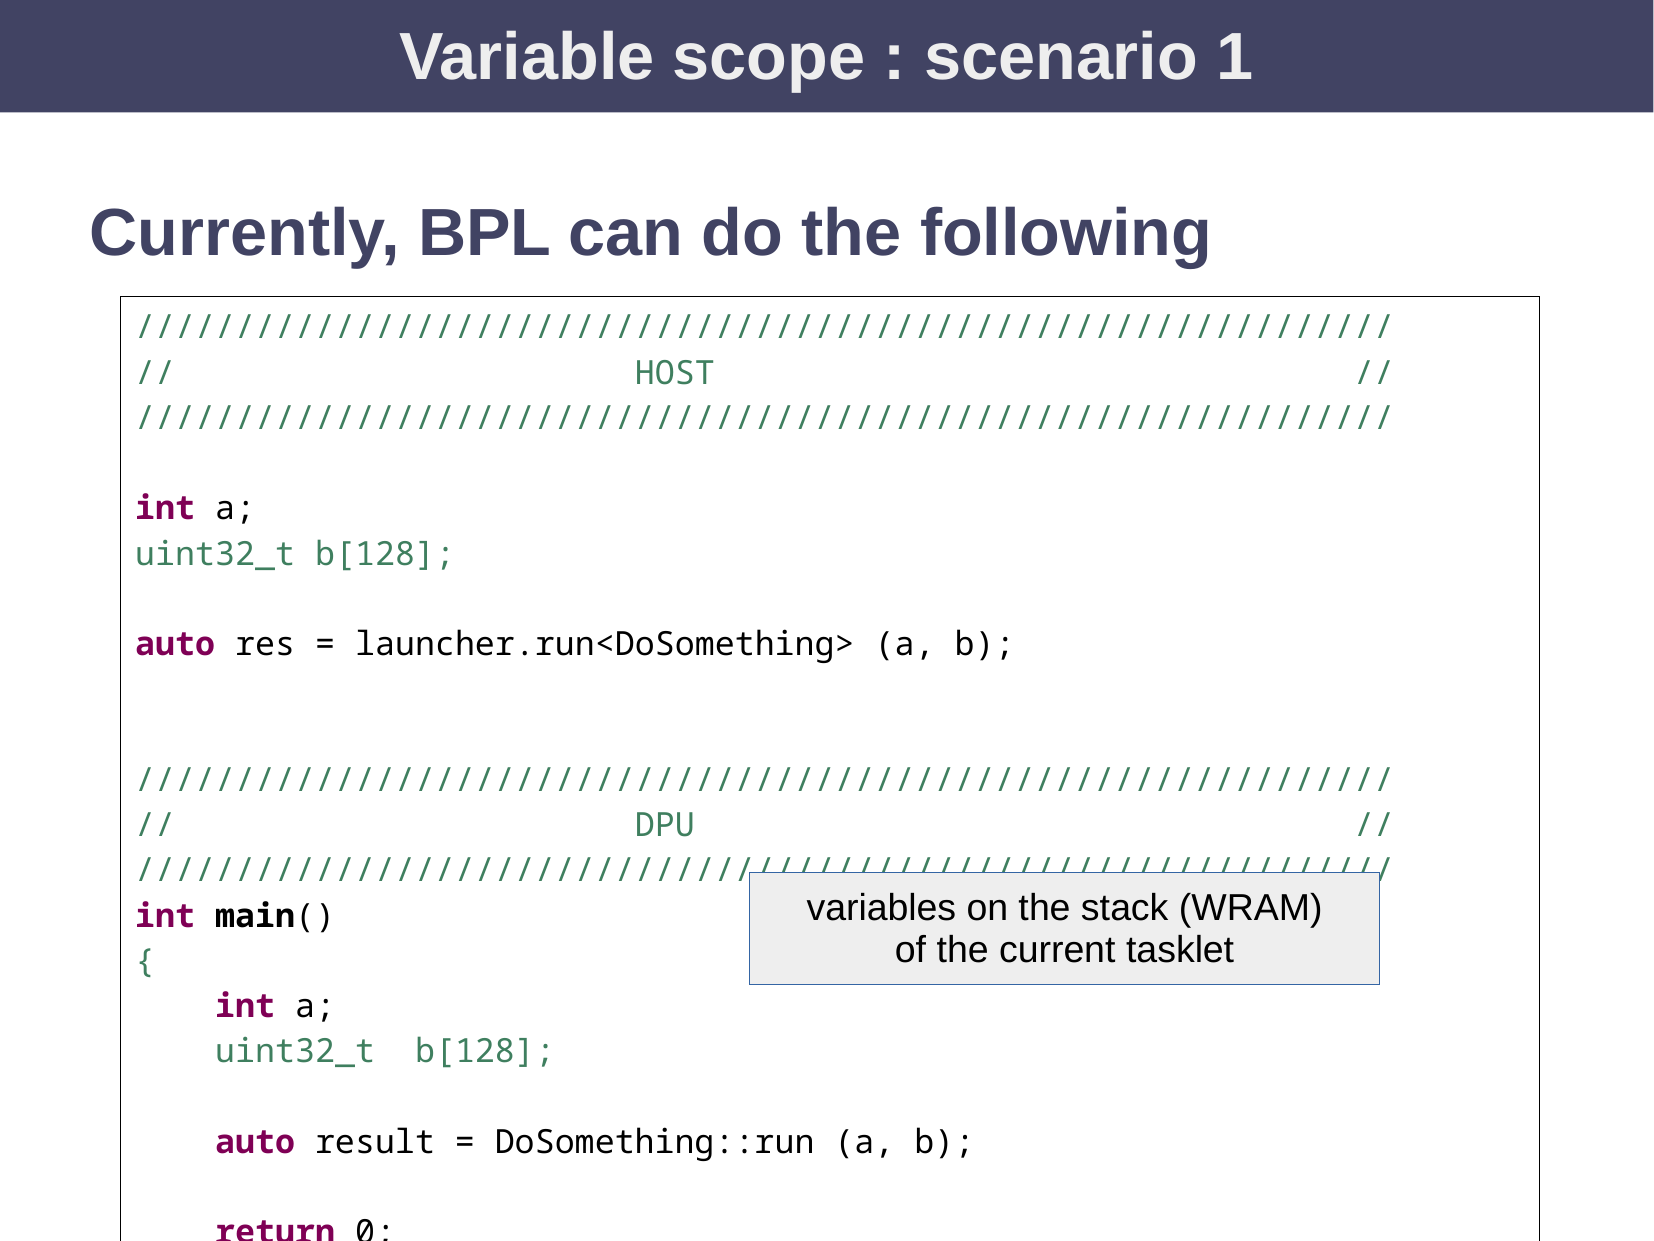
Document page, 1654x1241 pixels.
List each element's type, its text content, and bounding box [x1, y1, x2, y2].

text_box variables on the stack (WRAM) of the current tasklet [749, 872, 1380, 985]
text_box Variable scope : scenario 1 [0, 0, 1654, 113]
text_box Currently, BPL can do the following [75, 187, 1613, 278]
text_box /////////////////////////////////////////////////////////////// // HOST // /////////////////////////////////////////////////////////////// int a; uint32_t b[128]; auto res = launcher.run<DoSomething> (a, b); /////////////////////////////////////////////////////////////// // DPU // /////////////////////////////////////////////////////////////// int main() { int a; uint32_t b[128]; auto result = DoSomething::run (a, b); return 0; } [120, 296, 1540, 1197]
